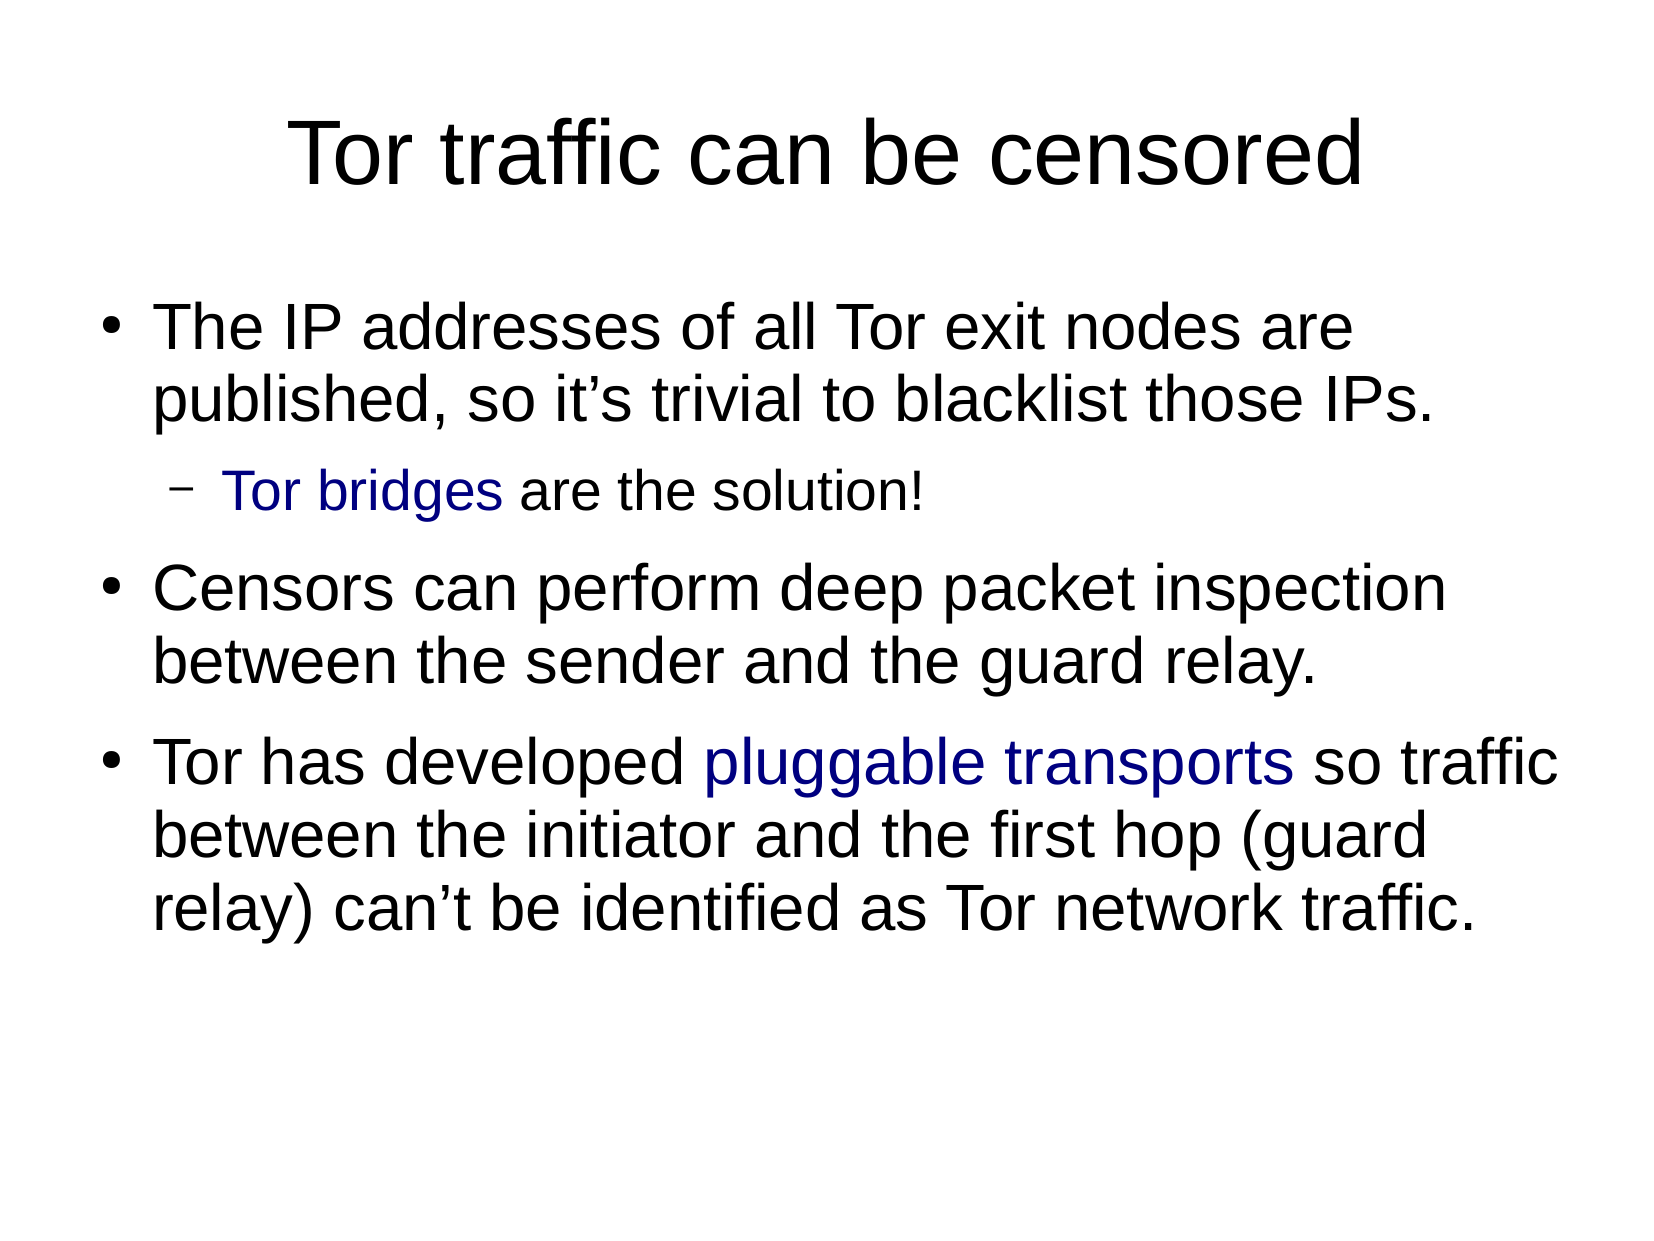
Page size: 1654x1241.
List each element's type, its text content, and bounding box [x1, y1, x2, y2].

list The IP addresses of all Tor exit nodes are published, so it’s trivial to blacklist those IPs. Tor bridges are the solution! Censors can perform deep packet inspection between the sender and the guard relay. Tor has developed pluggable transports so traffic between the initiator and the first hop (guard relay) can’t be identified as Tor network traffic. [82, 290, 1571, 1010]
title Tor traffic can be censored [82, 49, 1571, 257]
